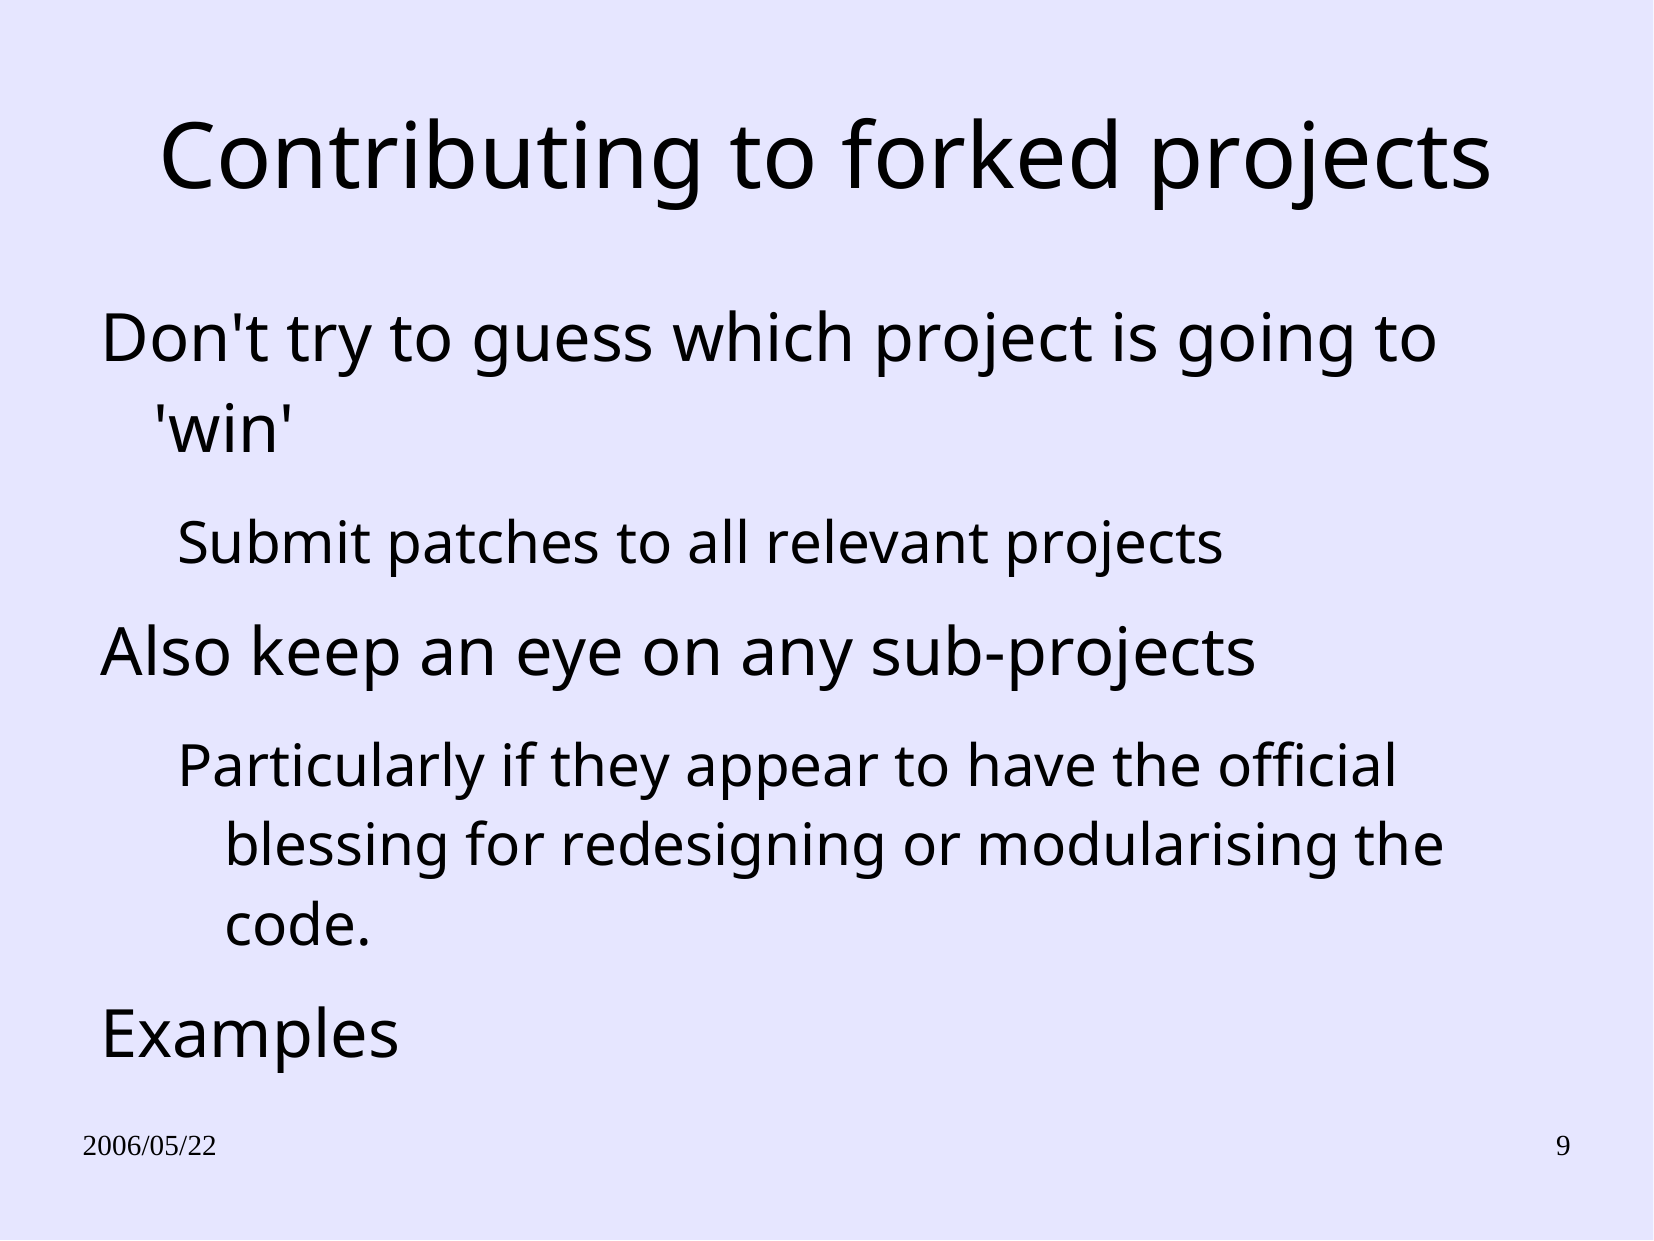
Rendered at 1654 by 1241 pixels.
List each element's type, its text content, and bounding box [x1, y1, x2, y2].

title Contributing to forked projects [82, 56, 1571, 250]
list Don't try to guess which project is going to 'win' Submit patches to all relevant projects Also keep an eye on any sub-projects Particularly if they appear to have the official blessing for redesigning or modularising the code. Examples [82, 290, 1571, 1094]
